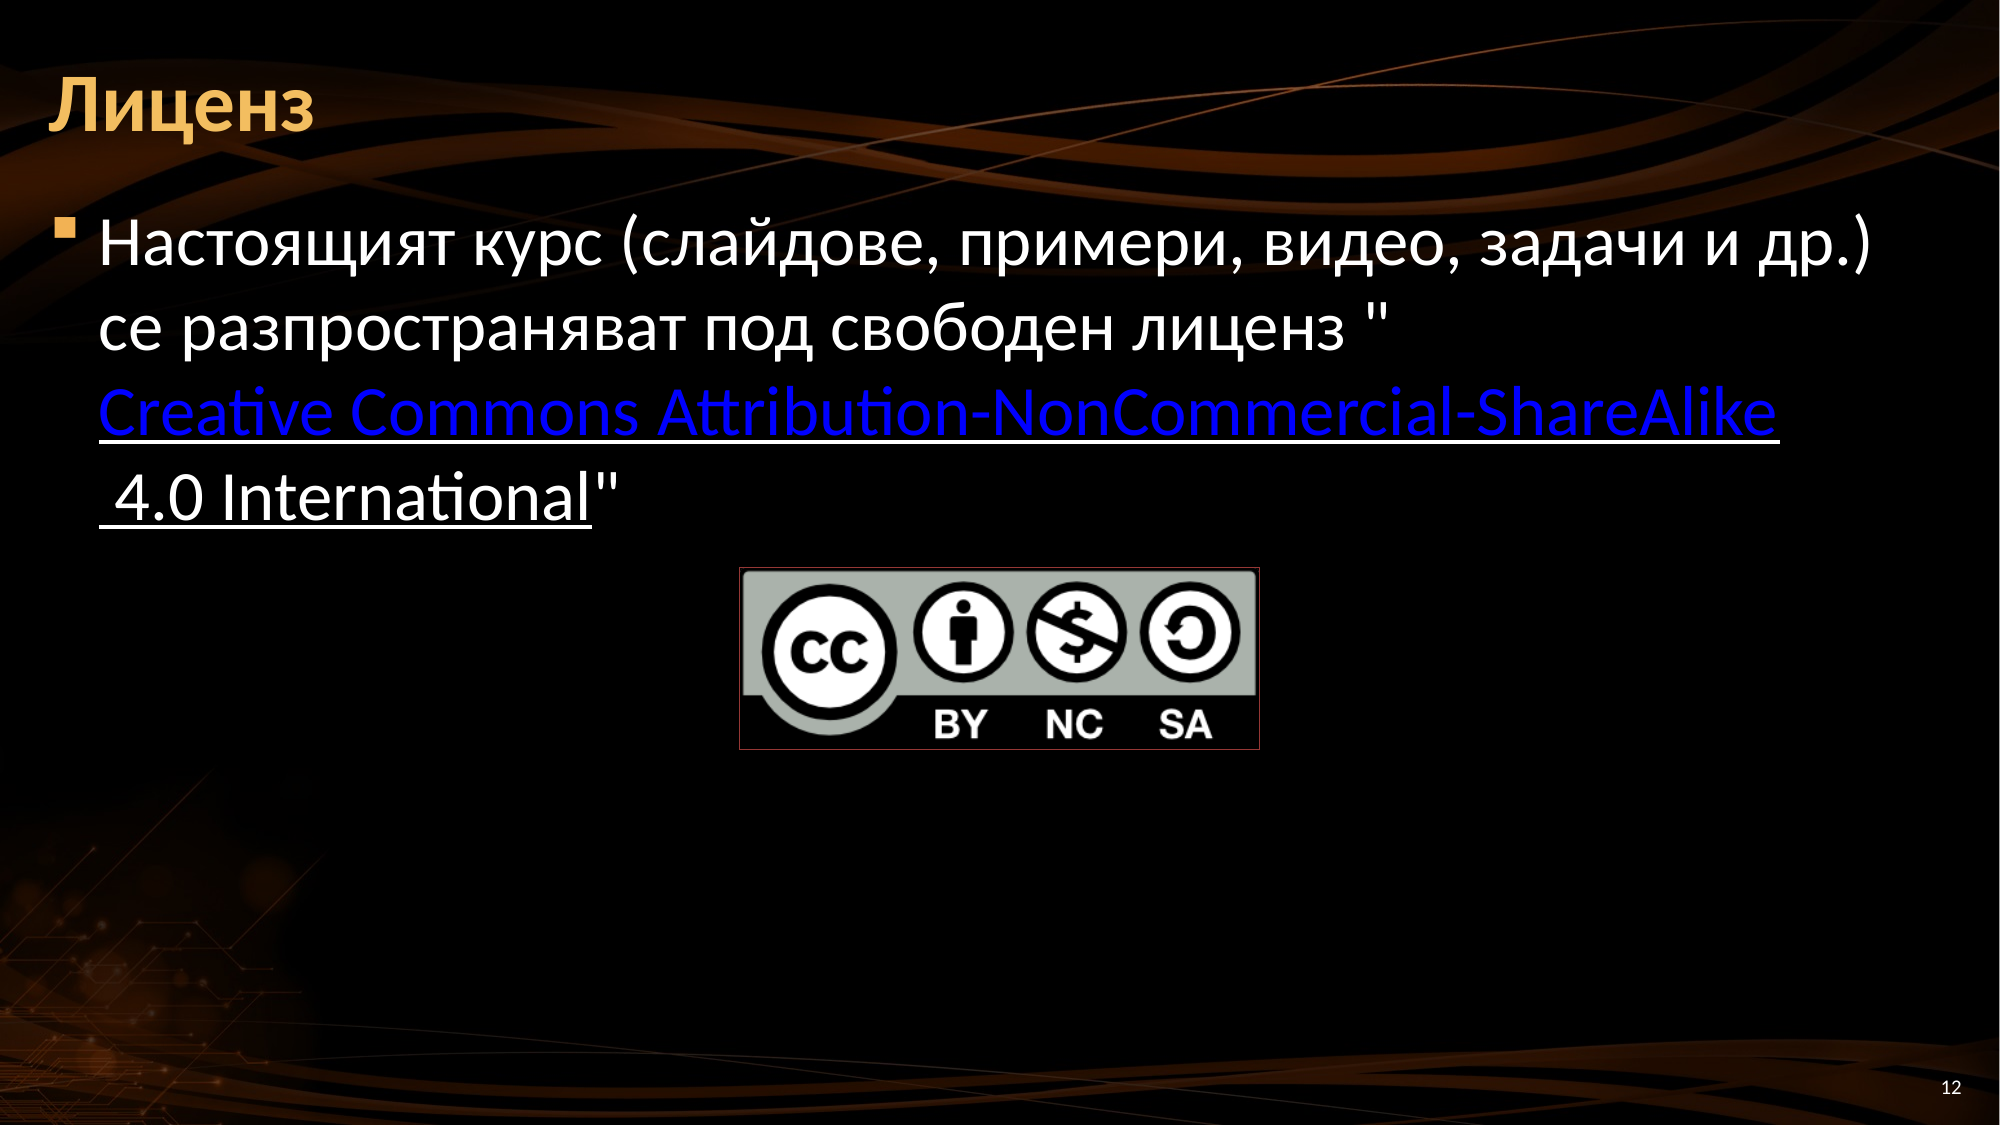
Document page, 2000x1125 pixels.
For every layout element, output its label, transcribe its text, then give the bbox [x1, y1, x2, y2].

text_box Настоящият курс (слайдове, примери, видео, задачи и др.) се разпространяват под свободен лиценз "Creative Commons Attribution-NonCommercial-ShareAlike 4.0 International" [31, 188, 1968, 1103]
text_box Лиценз [30, 6, 1602, 189]
picture [0, 0, 2000, 1125]
